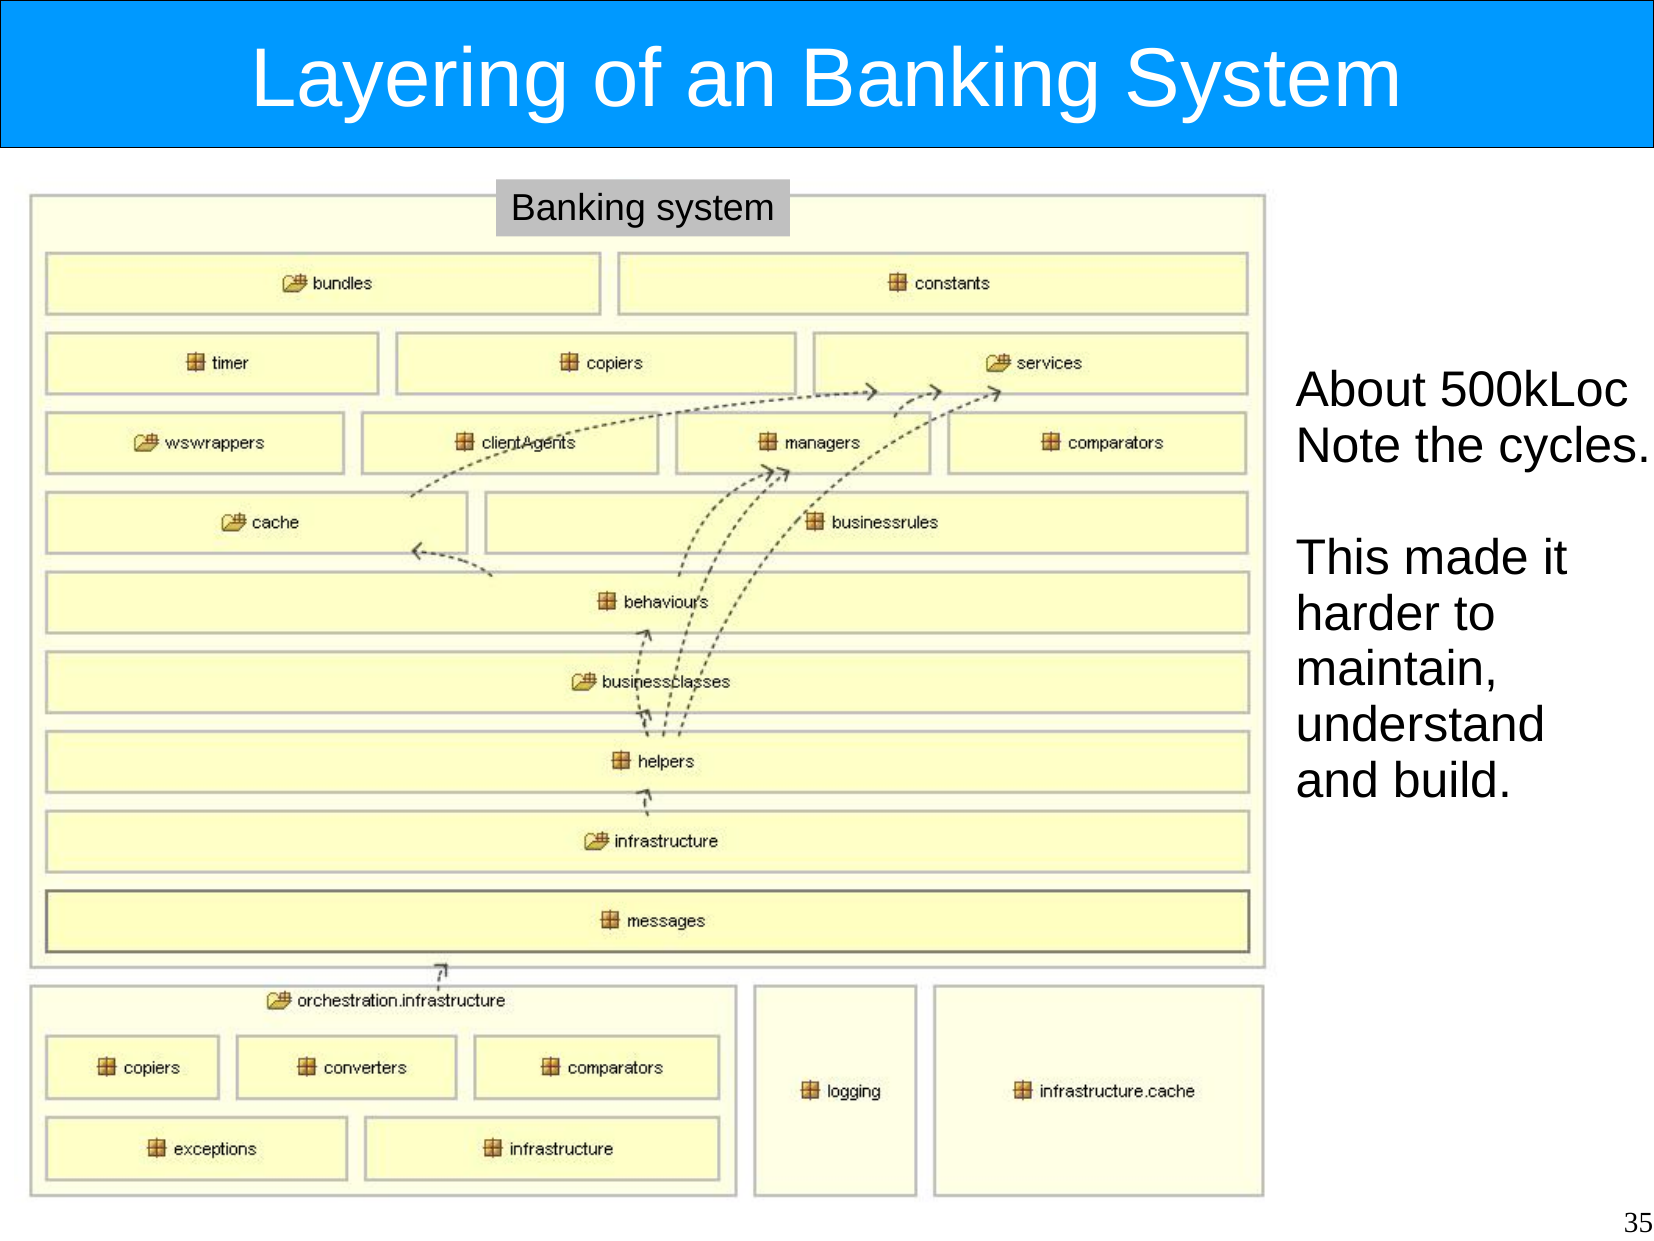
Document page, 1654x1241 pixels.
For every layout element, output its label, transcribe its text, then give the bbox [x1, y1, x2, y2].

text_box About 500kLoc Note the cycles. This made it harder to maintain, understand and build. [1280, 354, 1654, 816]
title Layering of an Banking System [82, 13, 1571, 142]
text_box Banking system [496, 179, 790, 237]
picture [14, 177, 1282, 1214]
